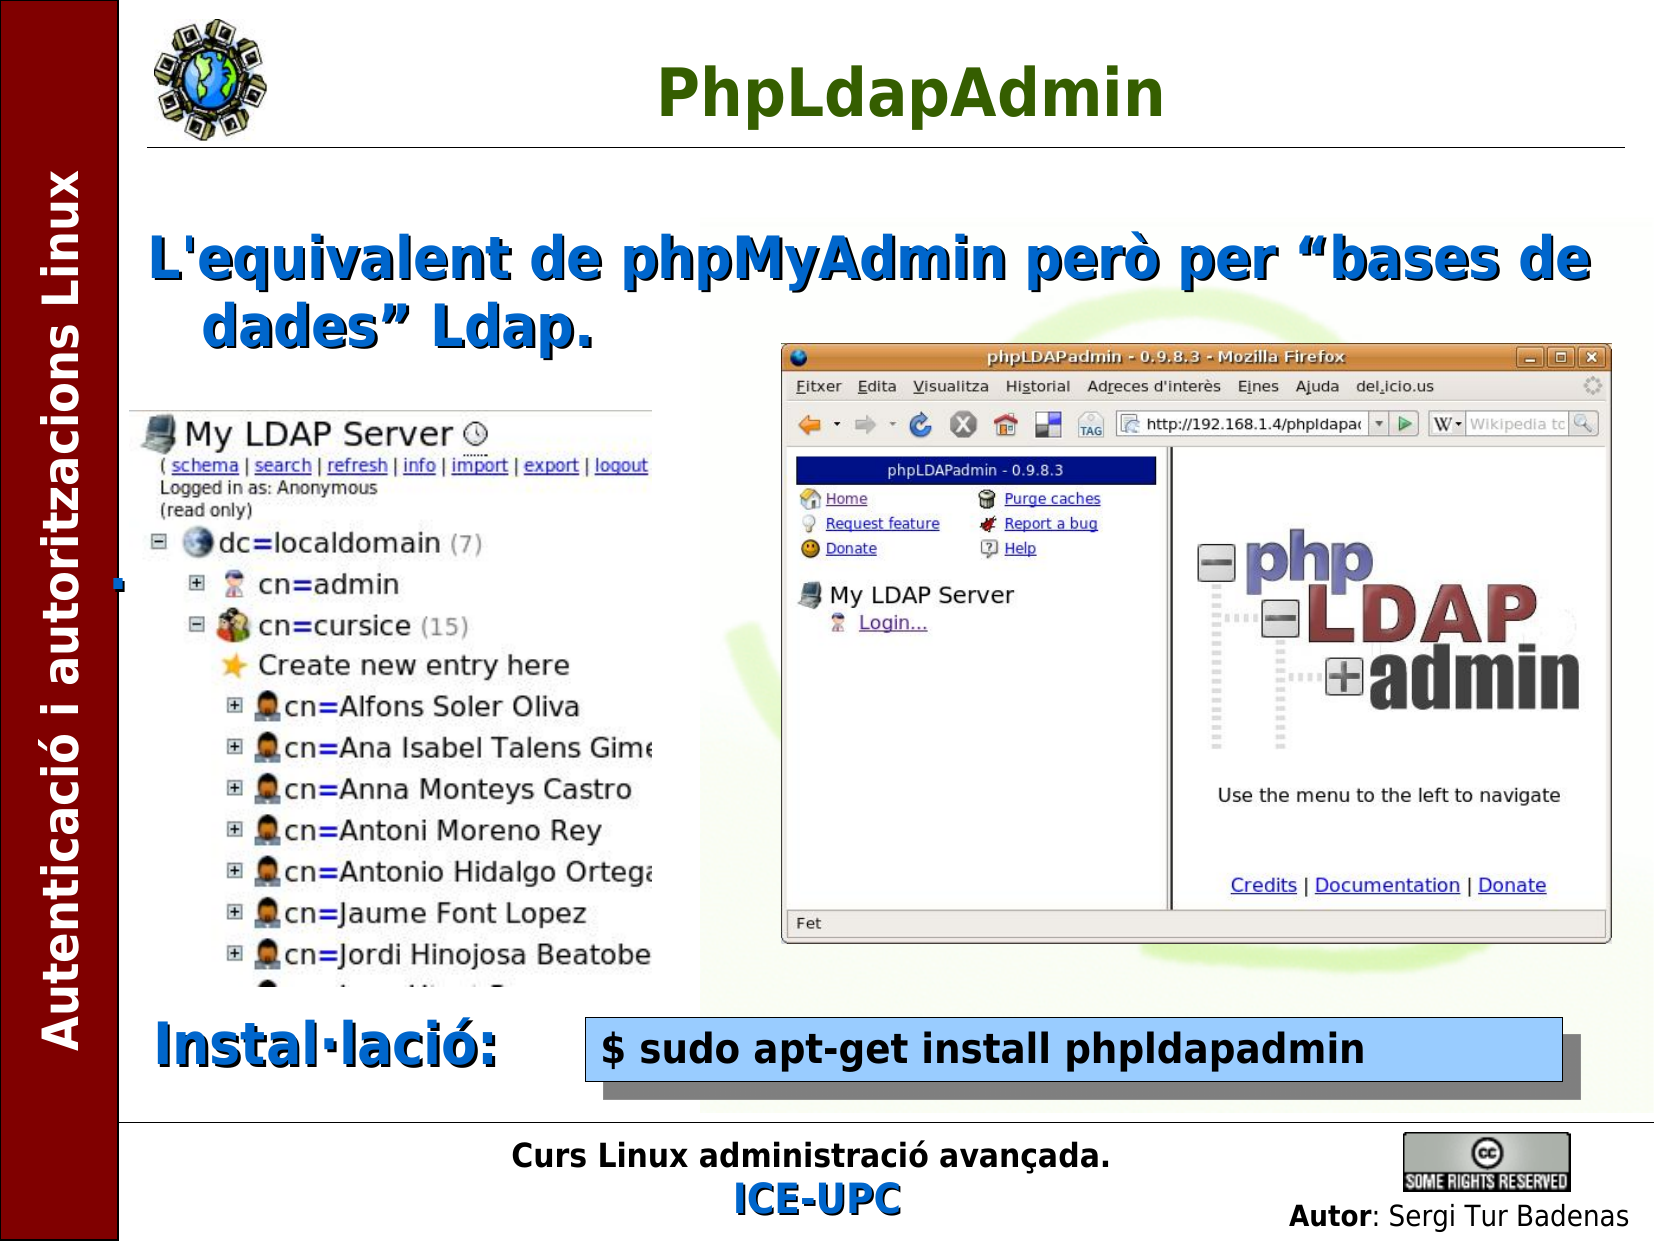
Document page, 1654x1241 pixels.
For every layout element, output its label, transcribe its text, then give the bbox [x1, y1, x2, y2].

list L'equivalent de phpMyAdmin però per “bases de dades” Ldap. [130, 224, 1628, 437]
picture [700, 217, 1654, 1113]
picture [129, 696, 652, 988]
text_box Instal·lació: [135, 1010, 1614, 1171]
text_box $ sudo apt-get install phpldapadmin [585, 1017, 1563, 1082]
title PhpLdapAdmin [227, 50, 1595, 137]
text_box . [90, 535, 1569, 696]
picture [129, 410, 652, 535]
picture [154, 19, 268, 142]
picture [1403, 1171, 1571, 1192]
